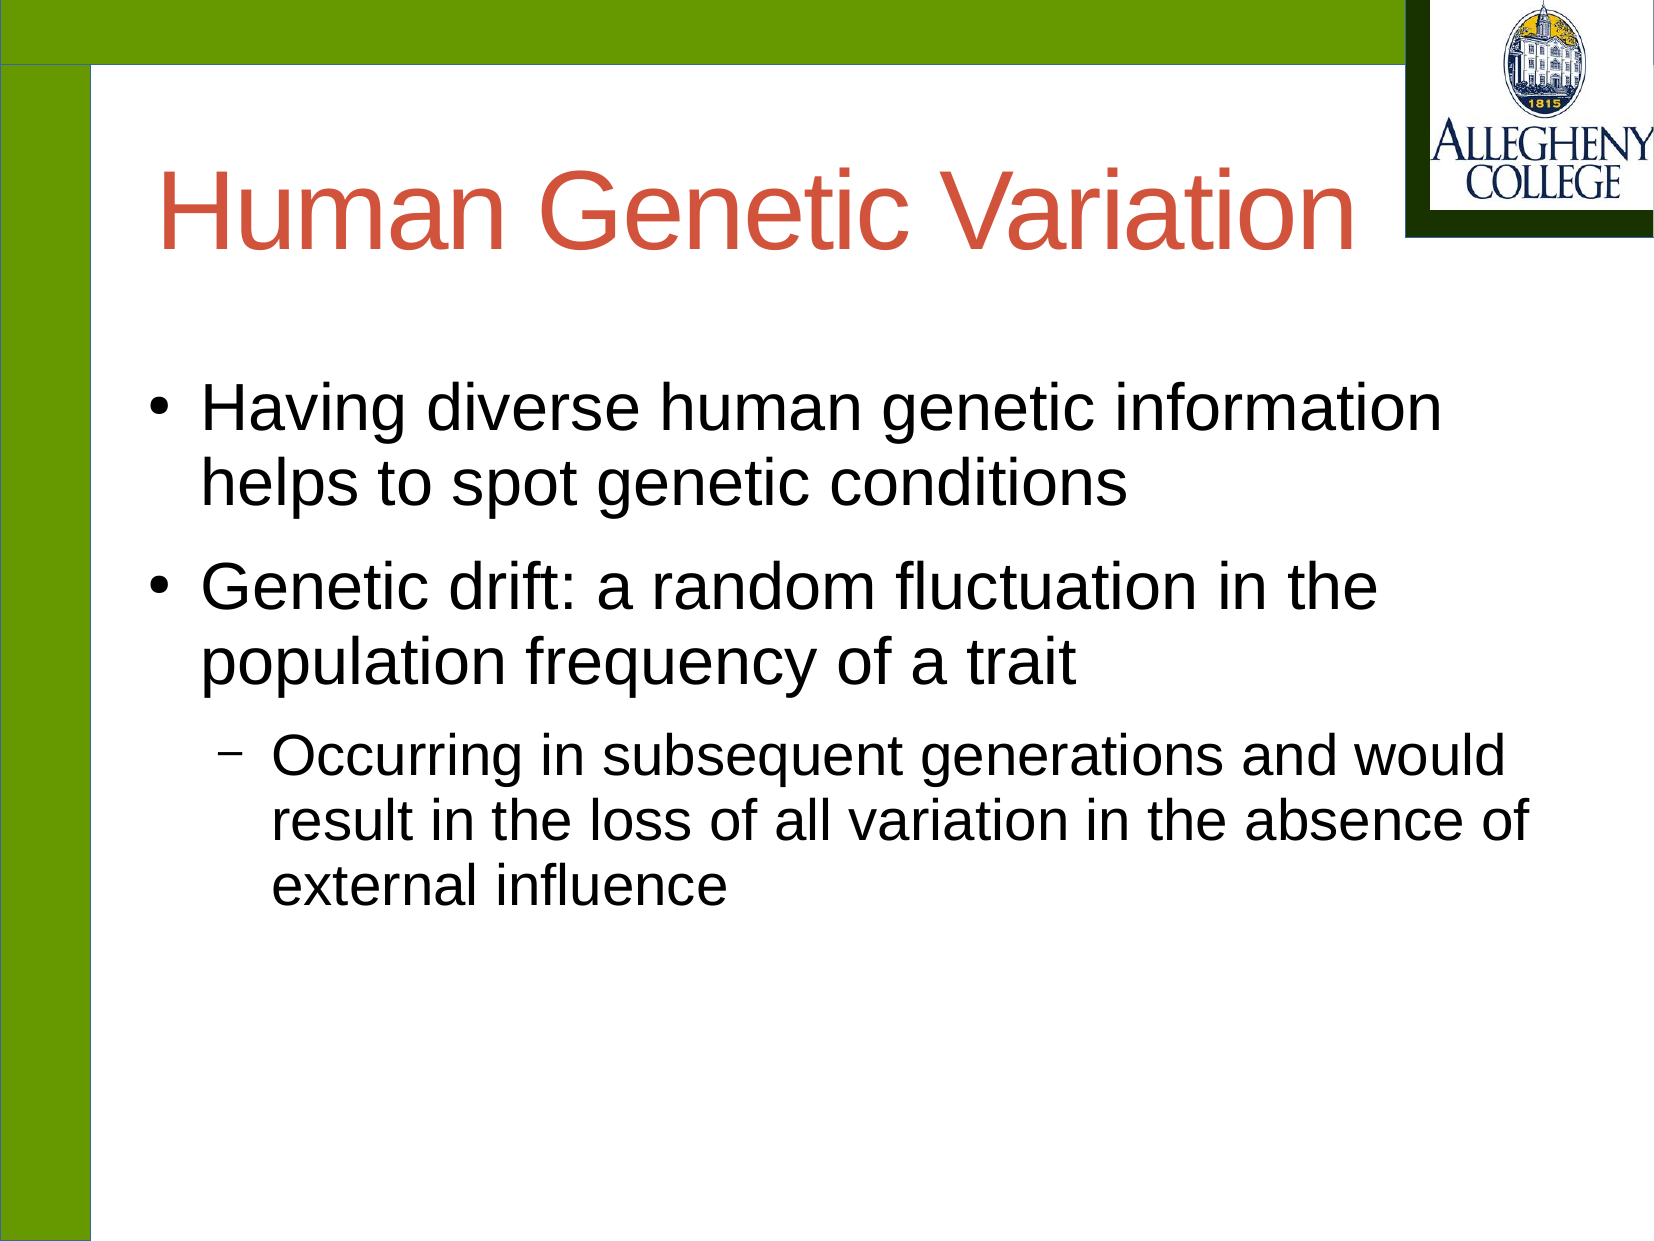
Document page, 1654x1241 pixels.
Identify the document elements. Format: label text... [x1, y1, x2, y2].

text_box [0, 0, 1430, 1241]
list Having diverse human genetic information helps to spot genetic conditions Genetic drift: a random fluctuation in the population frequency of a trait Occurring in subsequent generations and would result in the loss of all variation in the absence of external influence [129, 370, 1618, 1090]
title Human Genetic Variation [140, 123, 1491, 286]
text_box [1491, 210, 1654, 238]
picture [1430, 0, 1654, 210]
